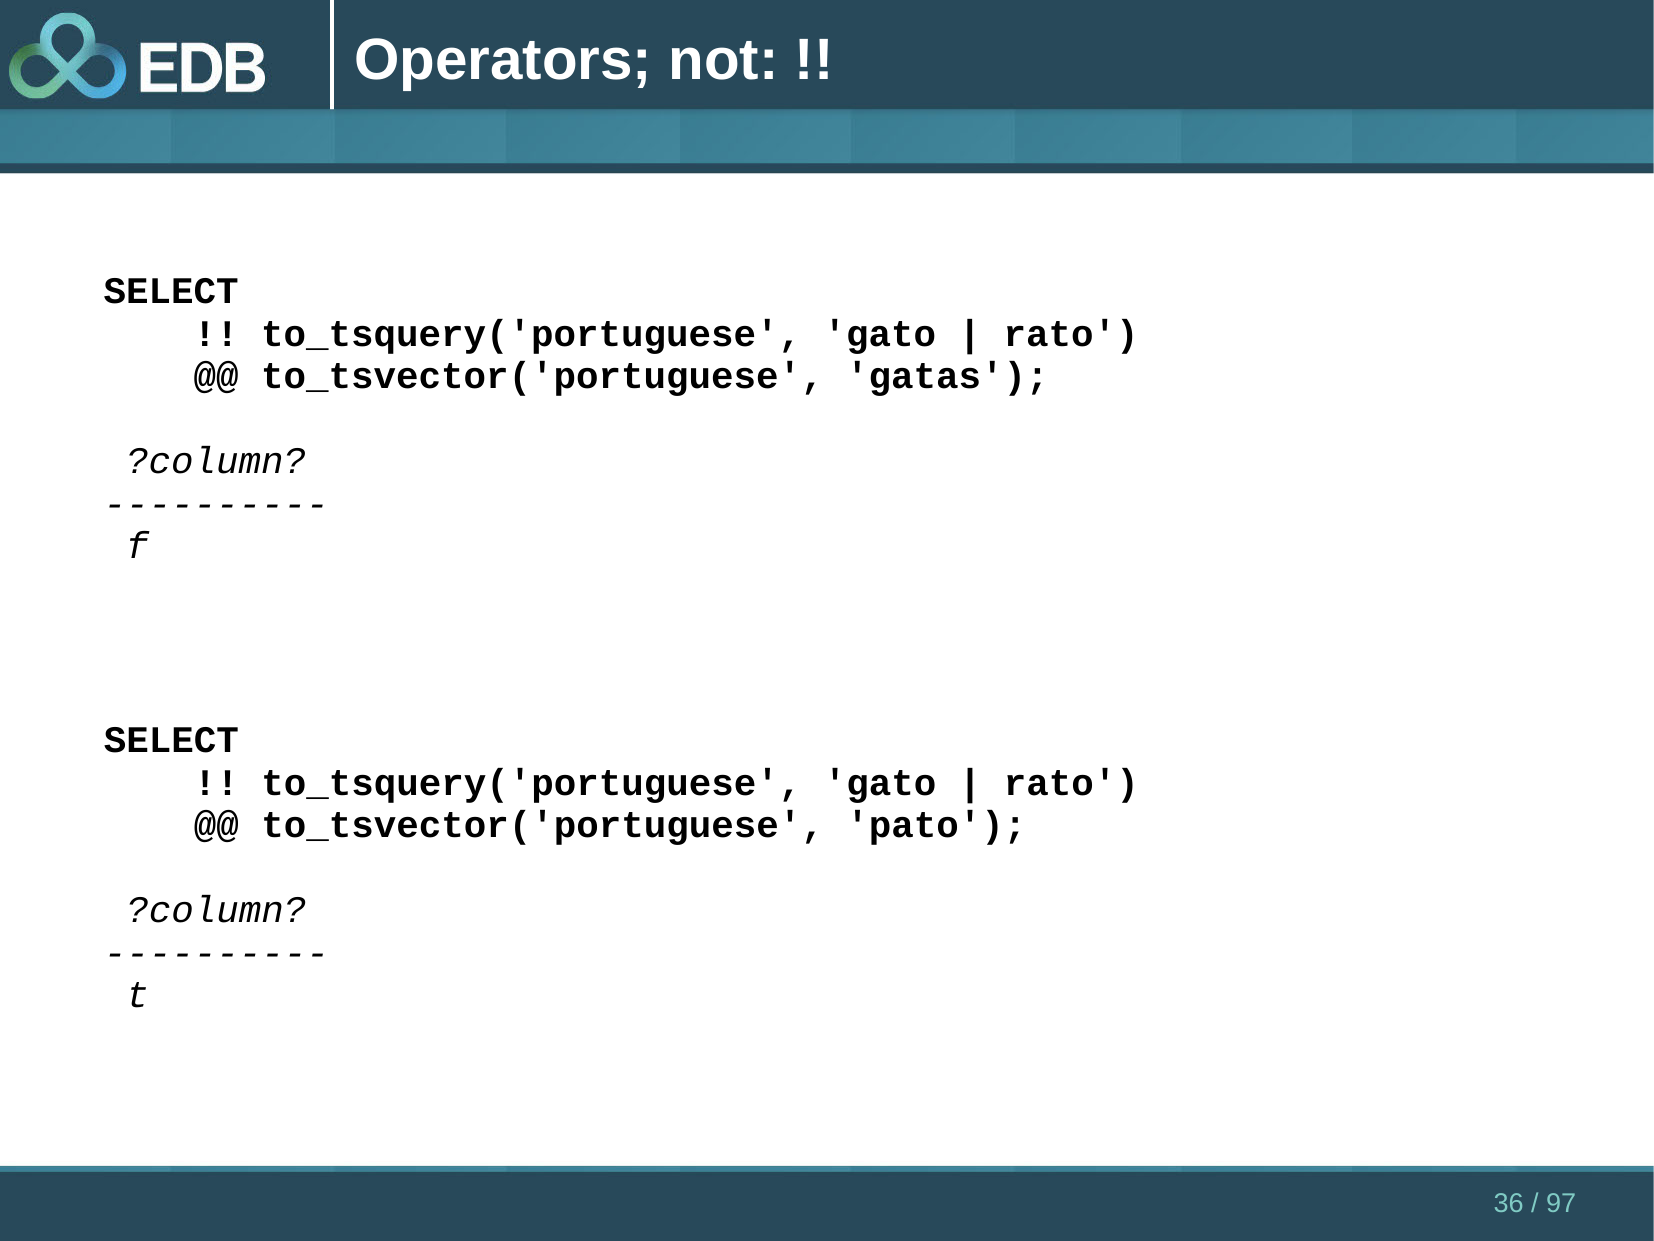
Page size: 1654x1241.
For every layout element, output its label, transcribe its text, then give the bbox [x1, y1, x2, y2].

title Operators; not: !! [354, 26, 1595, 92]
picture [0, 0, 1654, 1241]
text_box SELECT !! to_tsquery('portuguese', 'gato | rato') @@ to_tsvector('portuguese', 'gatas'); ?column? ---------- f [88, 265, 1182, 578]
text_box SELECT !! to_tsquery('portuguese', 'gato | rato') @@ to_tsvector('portuguese', 'pato'); ?column? ---------- t [88, 713, 1182, 1027]
